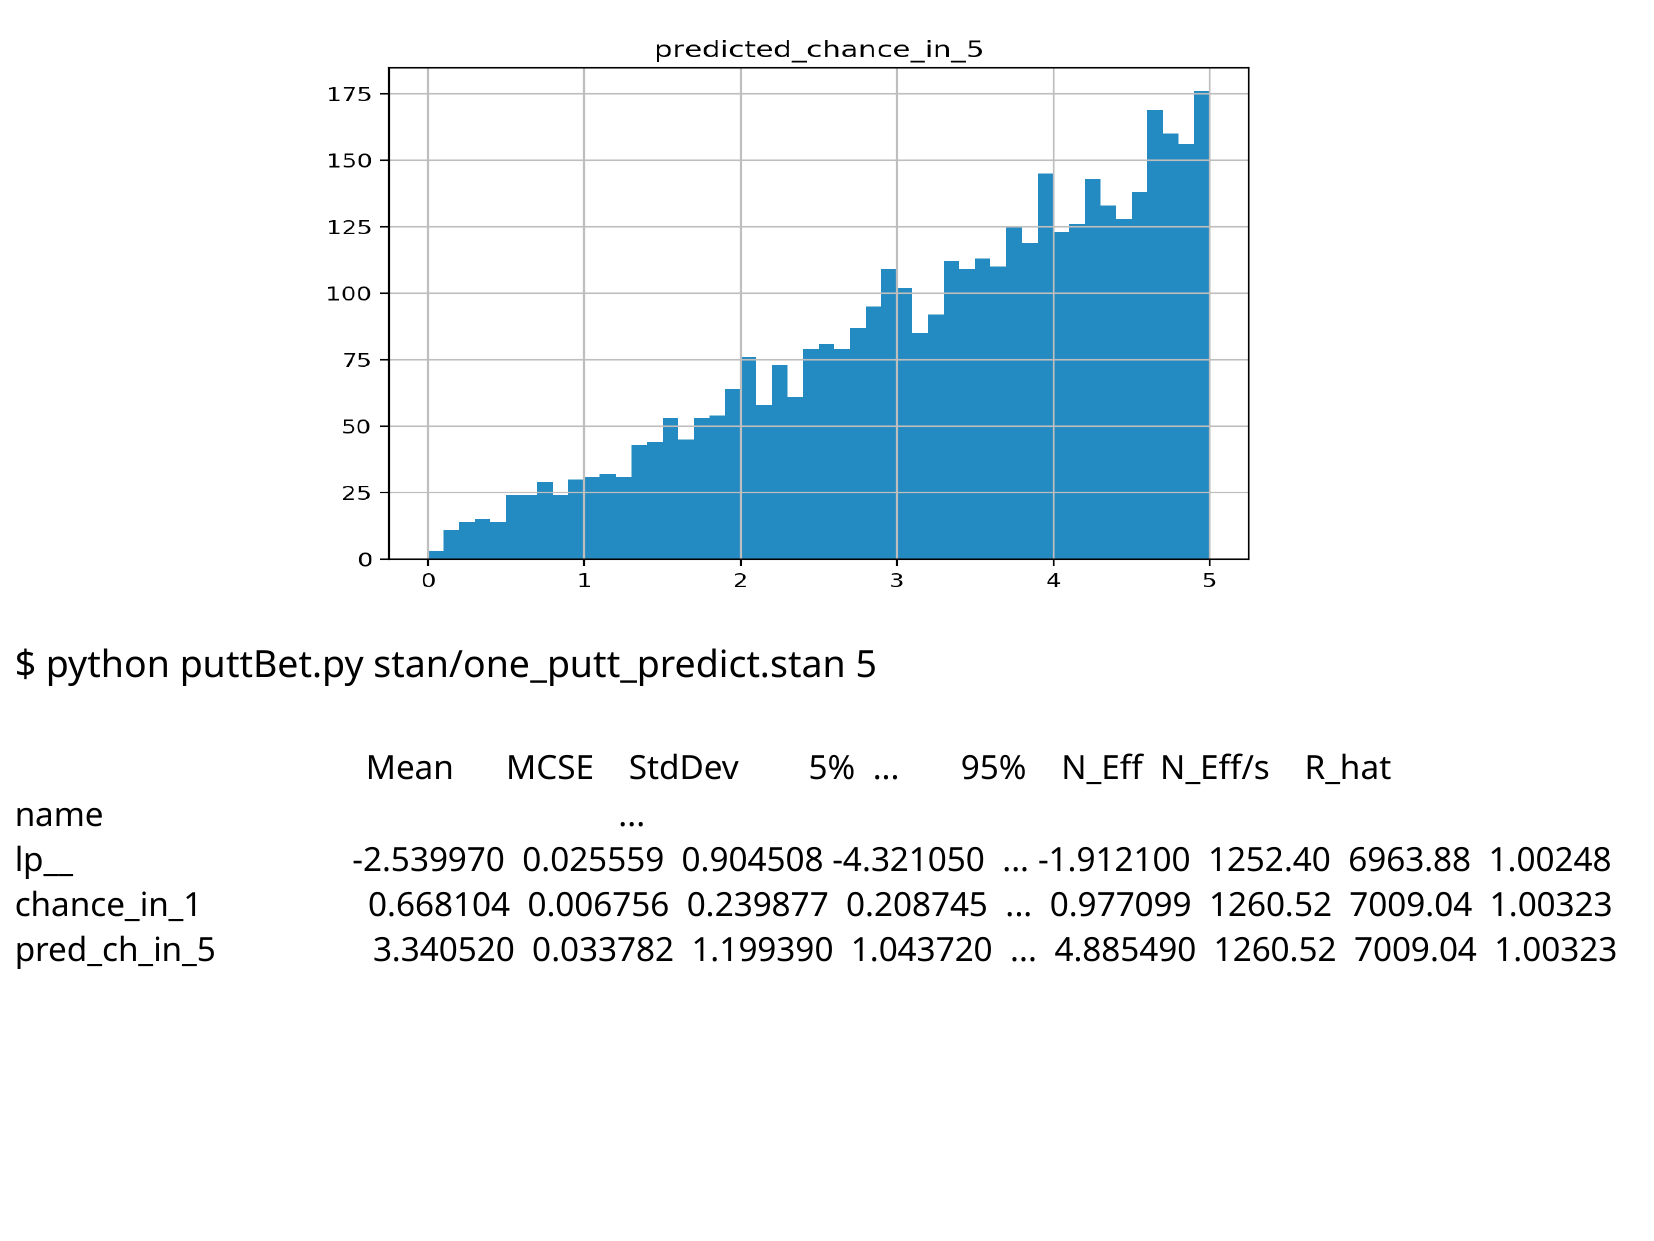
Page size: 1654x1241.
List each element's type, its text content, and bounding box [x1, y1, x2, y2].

text_box $ python puttBet.py stan/one_putt_predict.stan 5 Mean MCSE StdDev 5% ... 95% N_Eff N_Eff/s R_hat name ... lp__ -2.539970 0.025559 0.904508 -4.321050 ... -1.912100 1252.40 6963.88 1.00248 chance_in_1 0.668104 0.006756 0.239877 0.208745 ... 0.977099 1260.52 7009.04 1.00323 pred_ch_in_5 3.340520 0.033782 1.199390 1.043720 ... 4.885490 1260.52 7009.04 1.00323 [0, 630, 1654, 1241]
picture [300, 7, 1276, 601]
